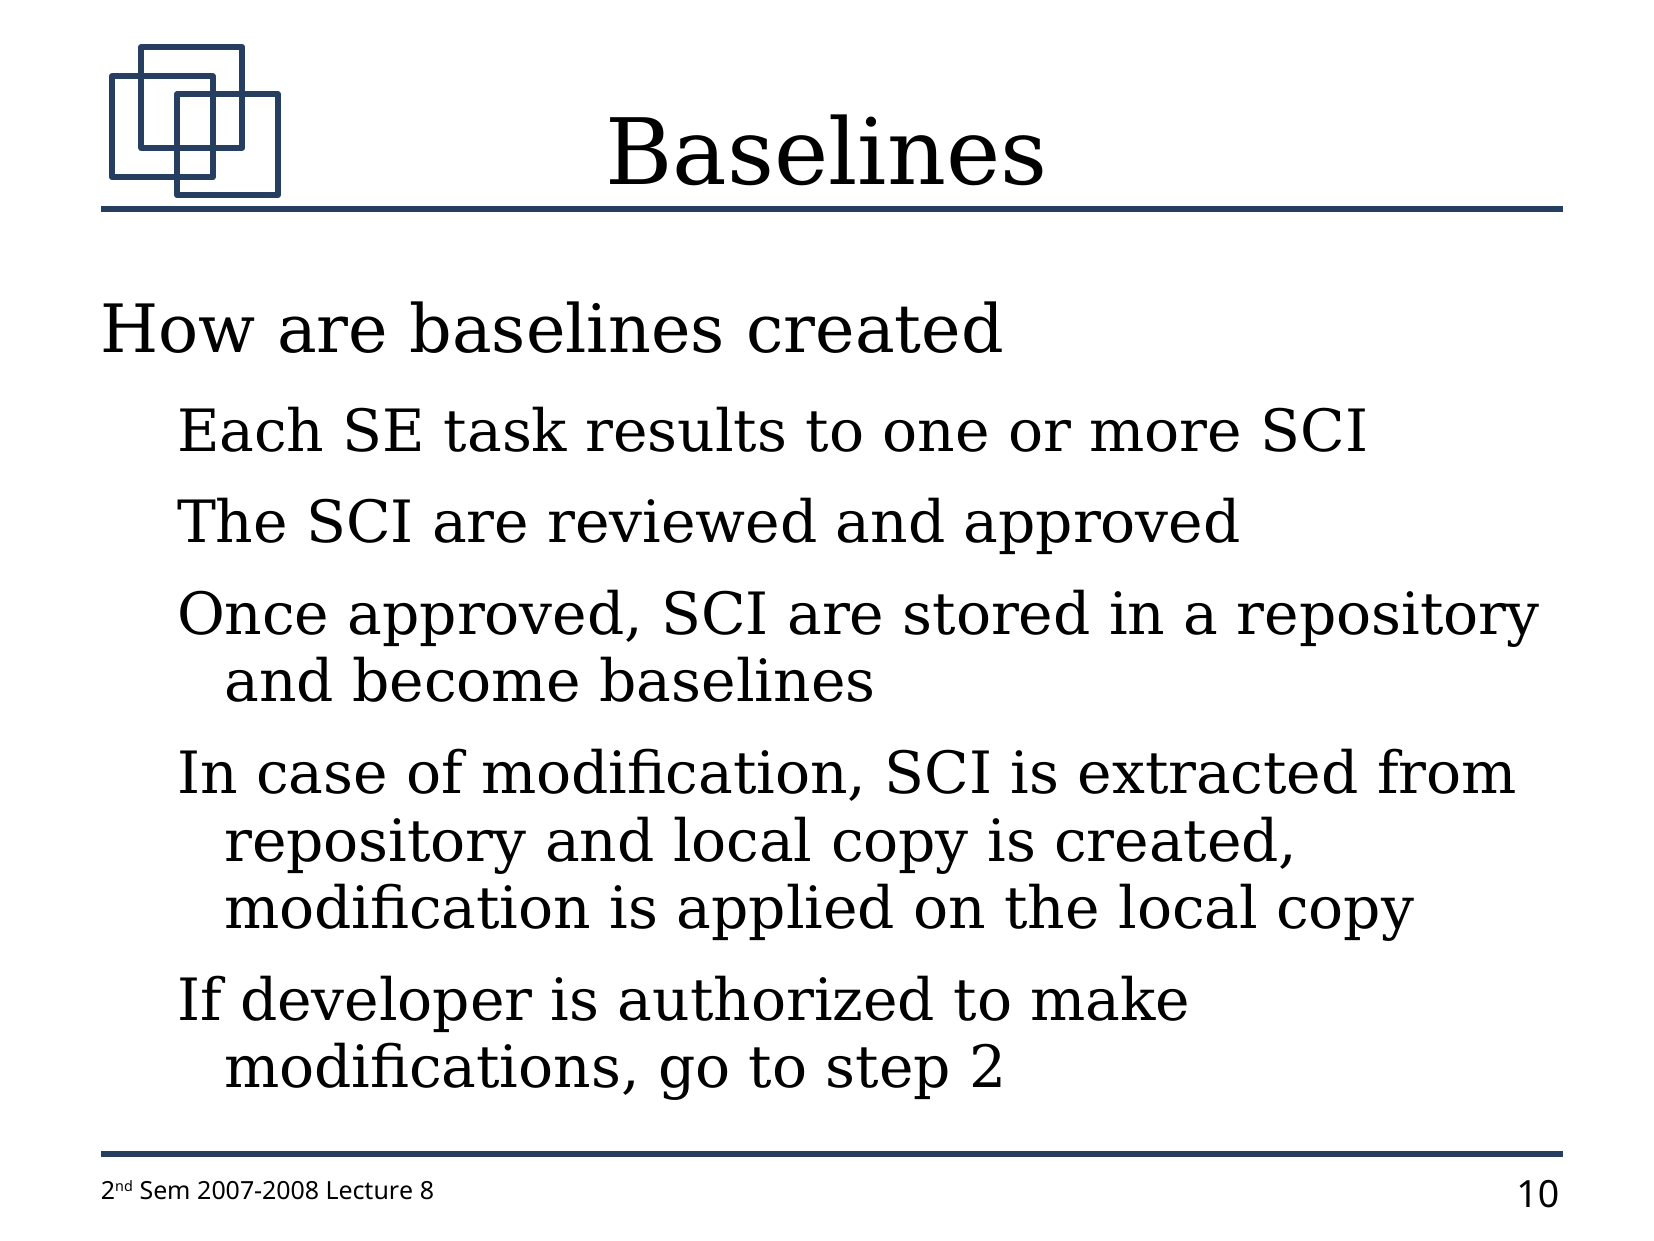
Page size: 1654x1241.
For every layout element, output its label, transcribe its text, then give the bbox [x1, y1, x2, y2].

list How are baselines created Each SE task results to one or more SCI The SCI are reviewed and approved Once approved, SCI are stored in a repository and become baselines In case of modification, SCI is extracted from repository and local copy is created, modification is applied on the local copy If developer is authorized to make modifications, go to step 2 [82, 290, 1571, 1109]
title Baselines [82, 49, 1571, 257]
